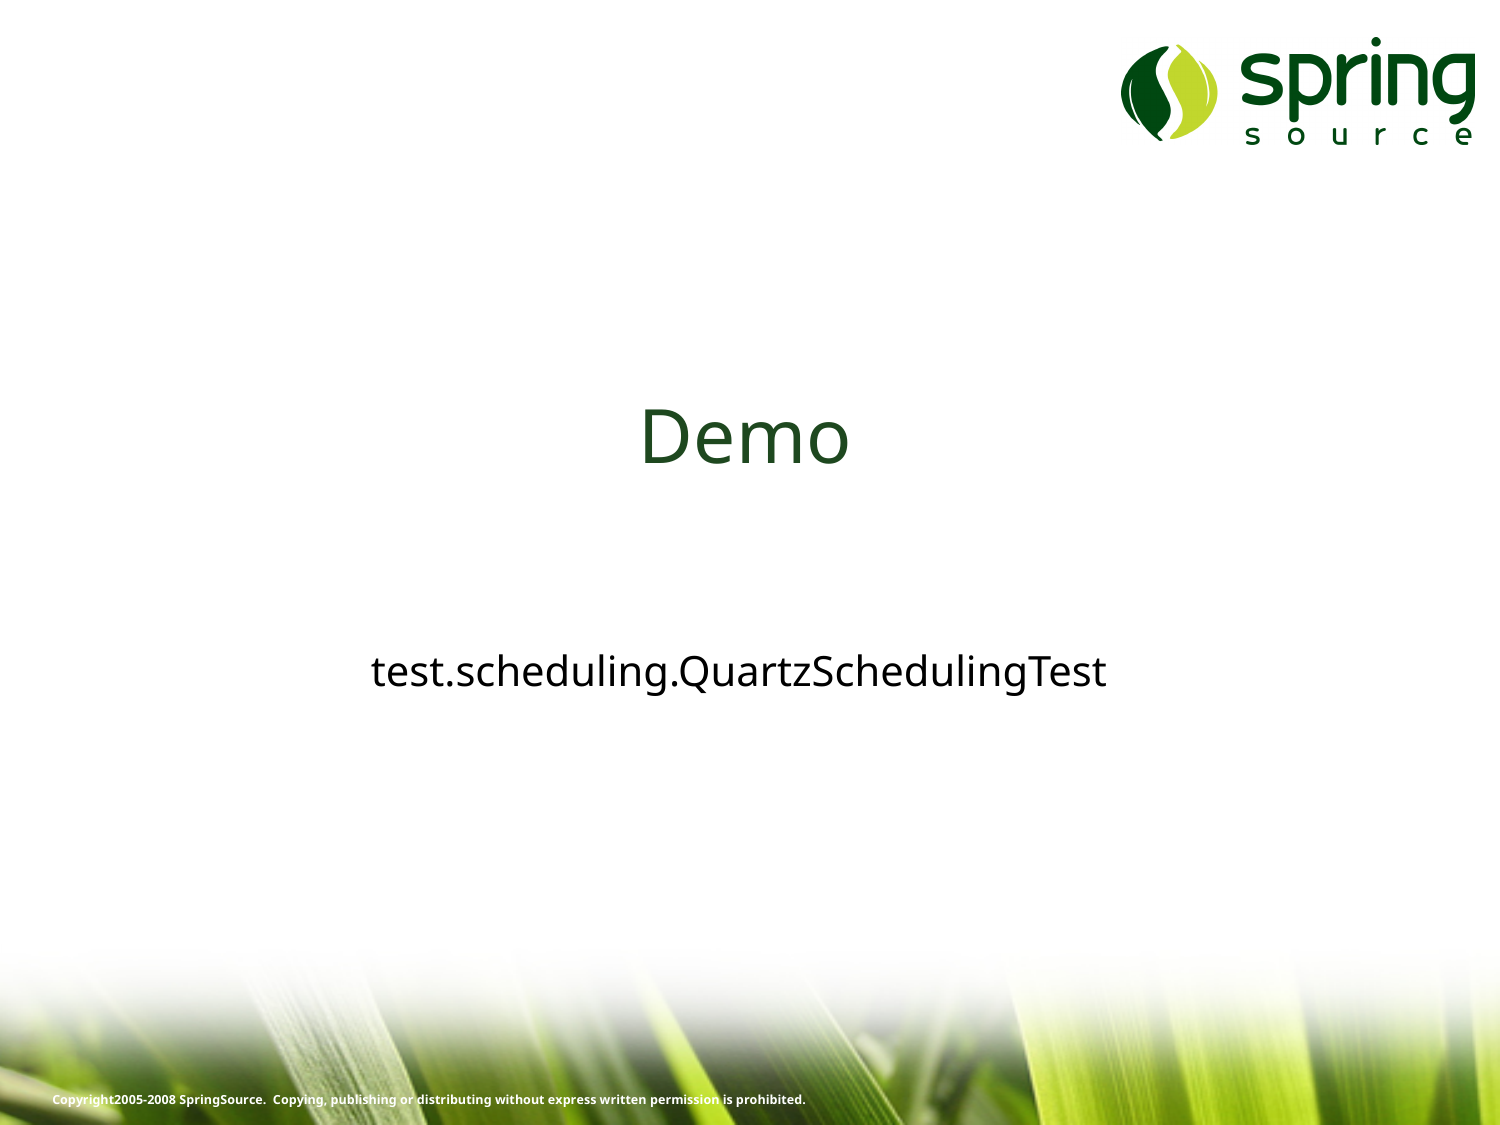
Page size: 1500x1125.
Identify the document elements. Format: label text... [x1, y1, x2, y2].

title Demo [107, 340, 1383, 529]
subtitle test.scheduling.QuartzSchedulingTest [214, 499, 1265, 788]
picture [1121, 37, 1475, 145]
picture [0, 944, 1500, 1125]
